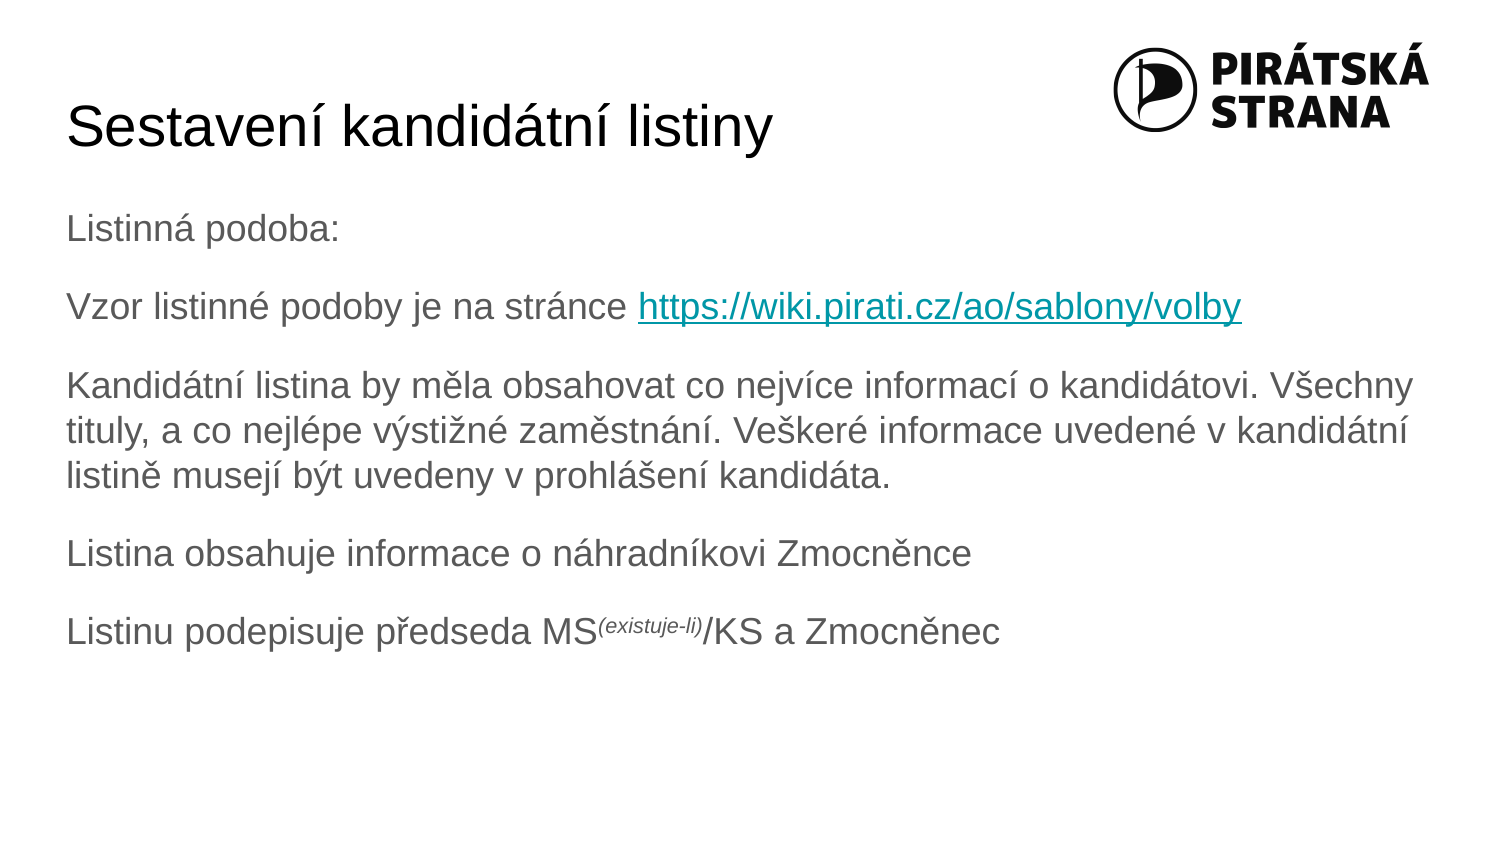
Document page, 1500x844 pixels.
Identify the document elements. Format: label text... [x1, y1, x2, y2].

list Listinná podoba: Vzor listinné podoby je na stránce https://wiki.pirati.cz/ao/sablony/volby Kandidátní listina by měla obsahovat co nejvíce informací o kandidátovi. Všechny tituly, a co nejlépe výstižné zaměstnání. Veškeré informace uvedené v kandidátní listině musejí být uvedeny v prohlášení kandidáta. Listina obsahuje informace o náhradníkovi Zmocněnce Listinu podepisuje předseda MS(existuje-li)/KS a Zmocněnec [51, 189, 1449, 750]
picture [1104, 40, 1438, 72]
title Sestavení kandidátní listiny [51, 72, 1449, 167]
